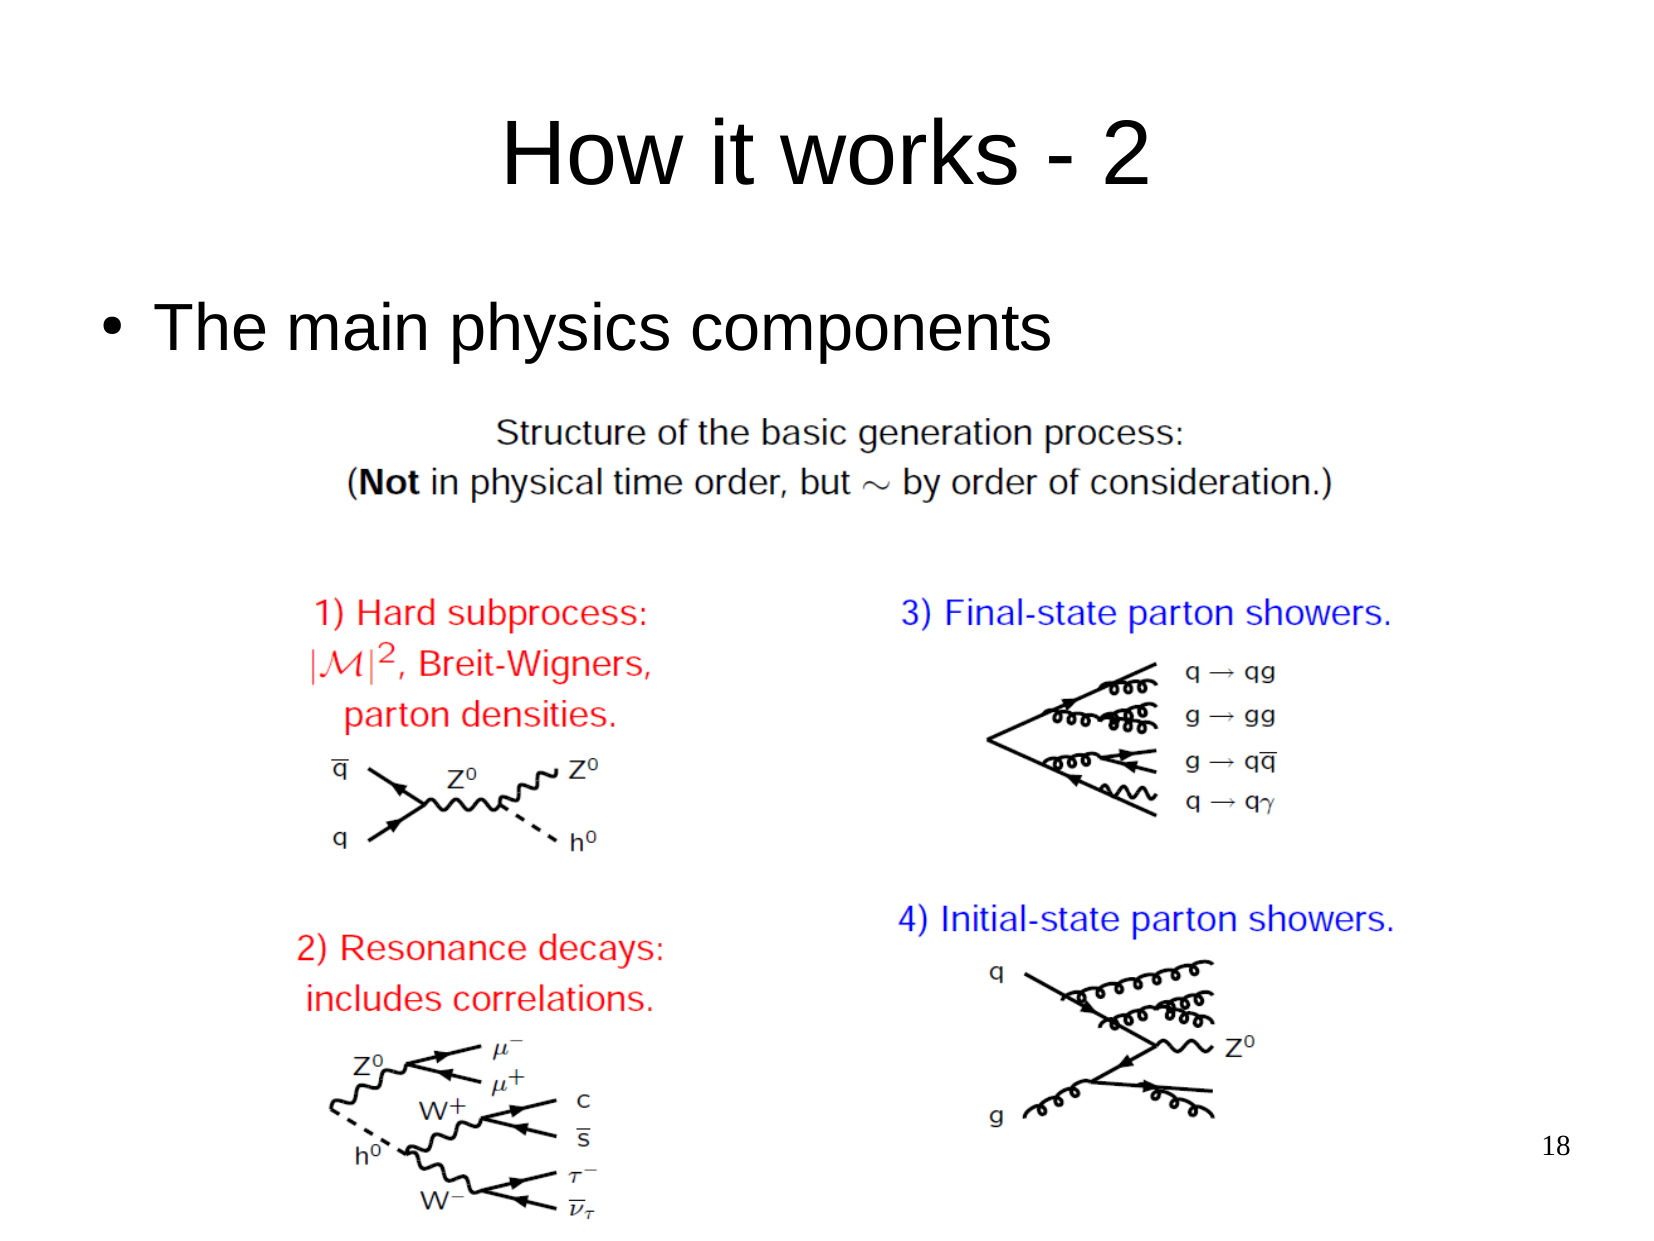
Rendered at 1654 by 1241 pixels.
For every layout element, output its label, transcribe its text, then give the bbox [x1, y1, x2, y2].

title How it works - 2 [82, 49, 1571, 257]
list The main physics components [82, 290, 1571, 1010]
picture [188, 394, 1501, 1241]
